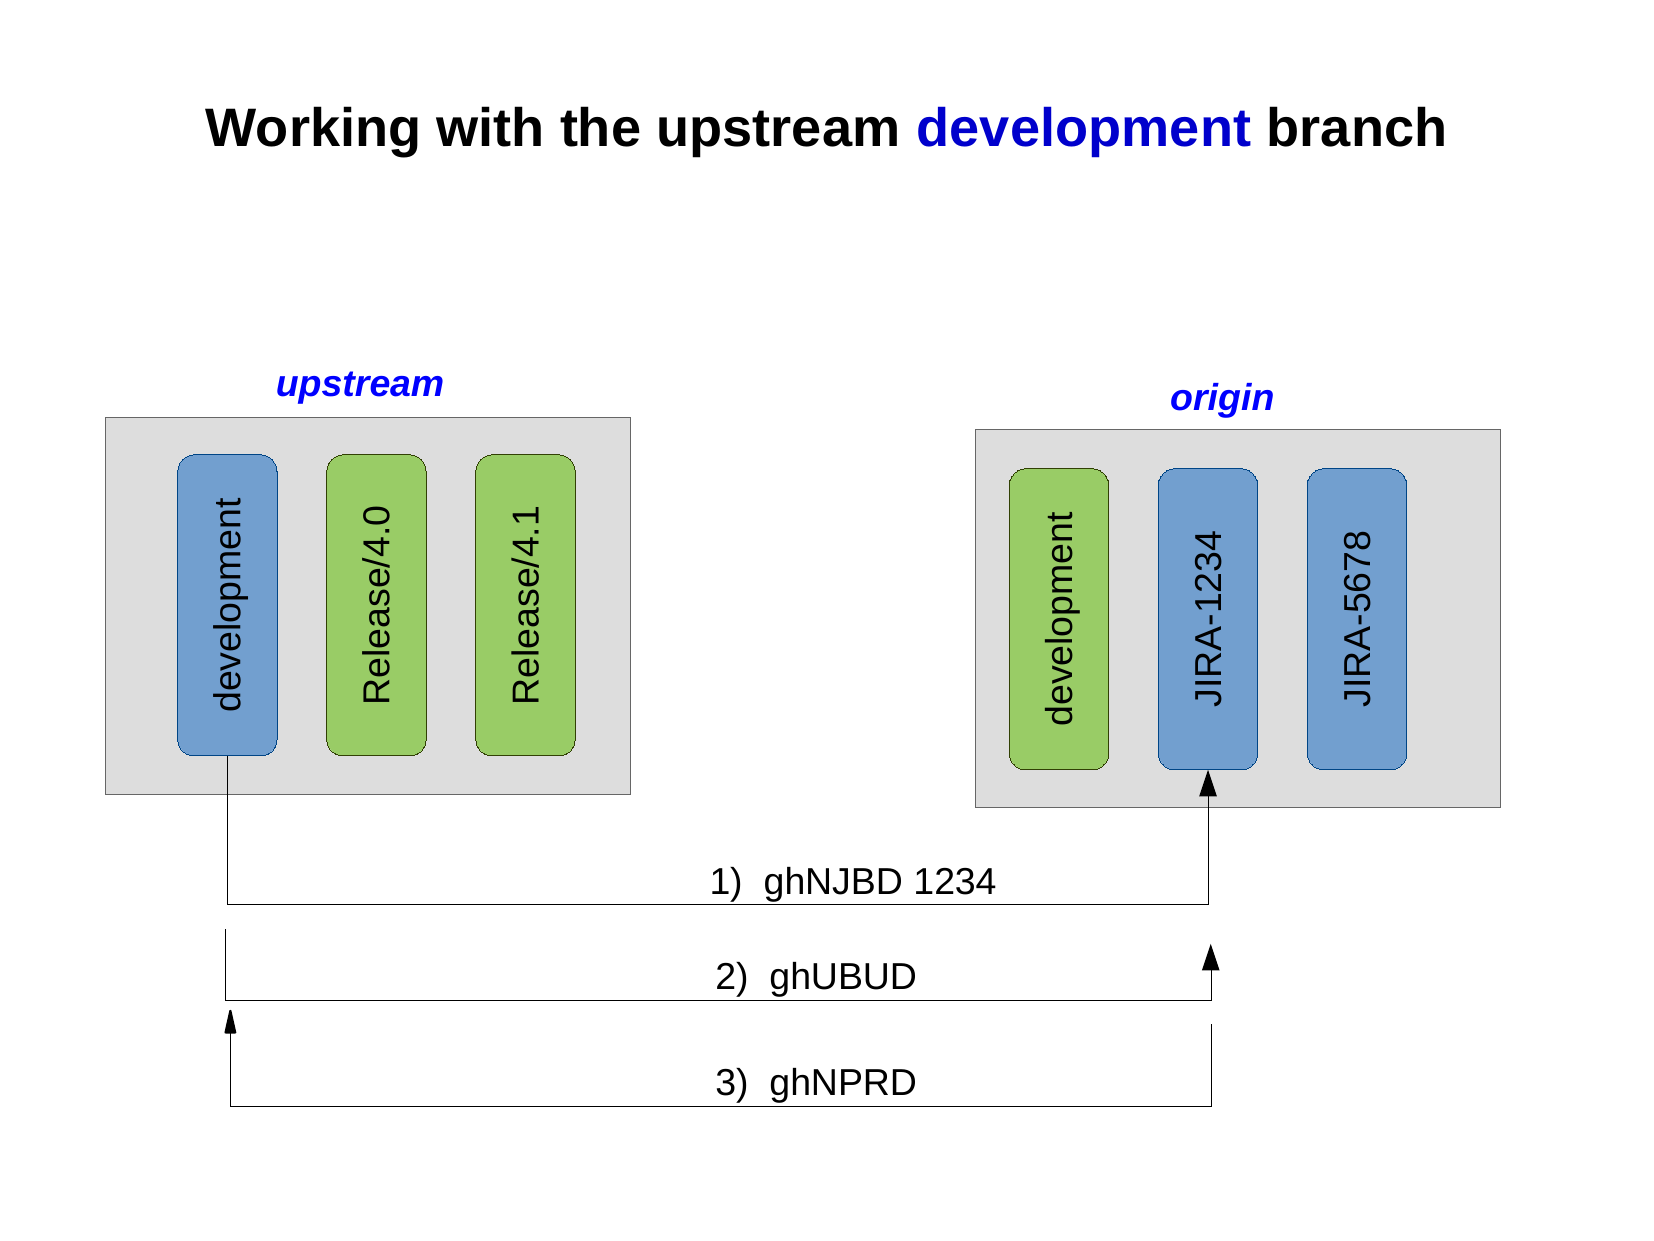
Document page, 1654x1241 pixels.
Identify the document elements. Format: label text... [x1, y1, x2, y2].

text_box Release/4.0 [326, 454, 427, 756]
text_box 3) ghNPRD [700, 1107, 933, 1112]
text_box Release/4.1 [475, 454, 576, 756]
text_box 2) ghUBUD [700, 947, 933, 1005]
text_box Working with the upstream development branch [190, 90, 1463, 166]
text_box 1) ghNJBD 1234 [694, 853, 1012, 911]
text_box JIRA-5678 [1307, 468, 1407, 770]
text_box [975, 429, 1501, 808]
text_box 3) ghNPRD [700, 1054, 933, 1106]
text_box development [177, 454, 278, 756]
text_box development [1009, 468, 1109, 770]
text_box [105, 417, 631, 795]
text_box upstream [255, 353, 466, 414]
text_box origin [1140, 367, 1306, 428]
text_box JIRA-1234 [1158, 468, 1258, 770]
